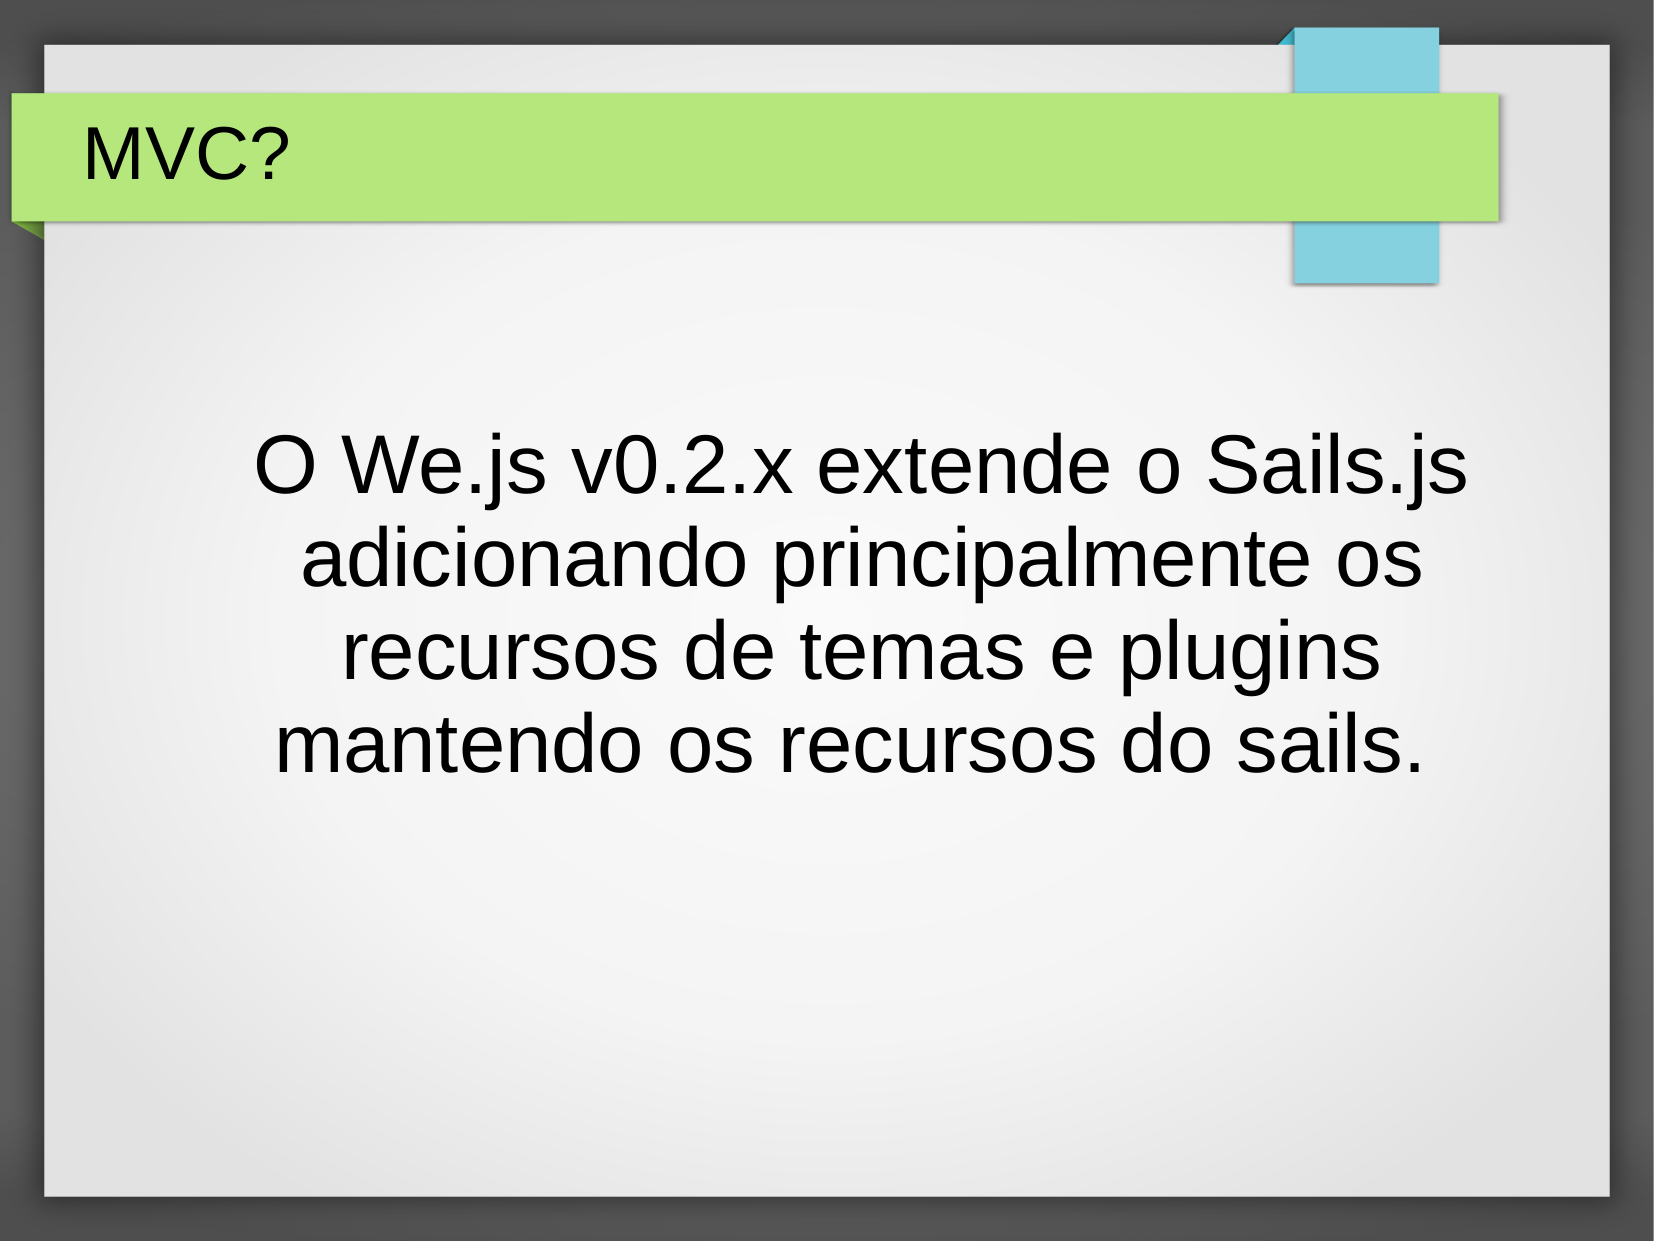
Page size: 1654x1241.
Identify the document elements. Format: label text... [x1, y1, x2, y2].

picture [0, 0, 1654, 1241]
list O We.js v0.2.x extende o Sails.js adicionando principalmente os recursos de temas e plugins mantendo os recursos do sails. [82, 295, 1571, 1134]
title MVC? [82, 94, 1264, 213]
